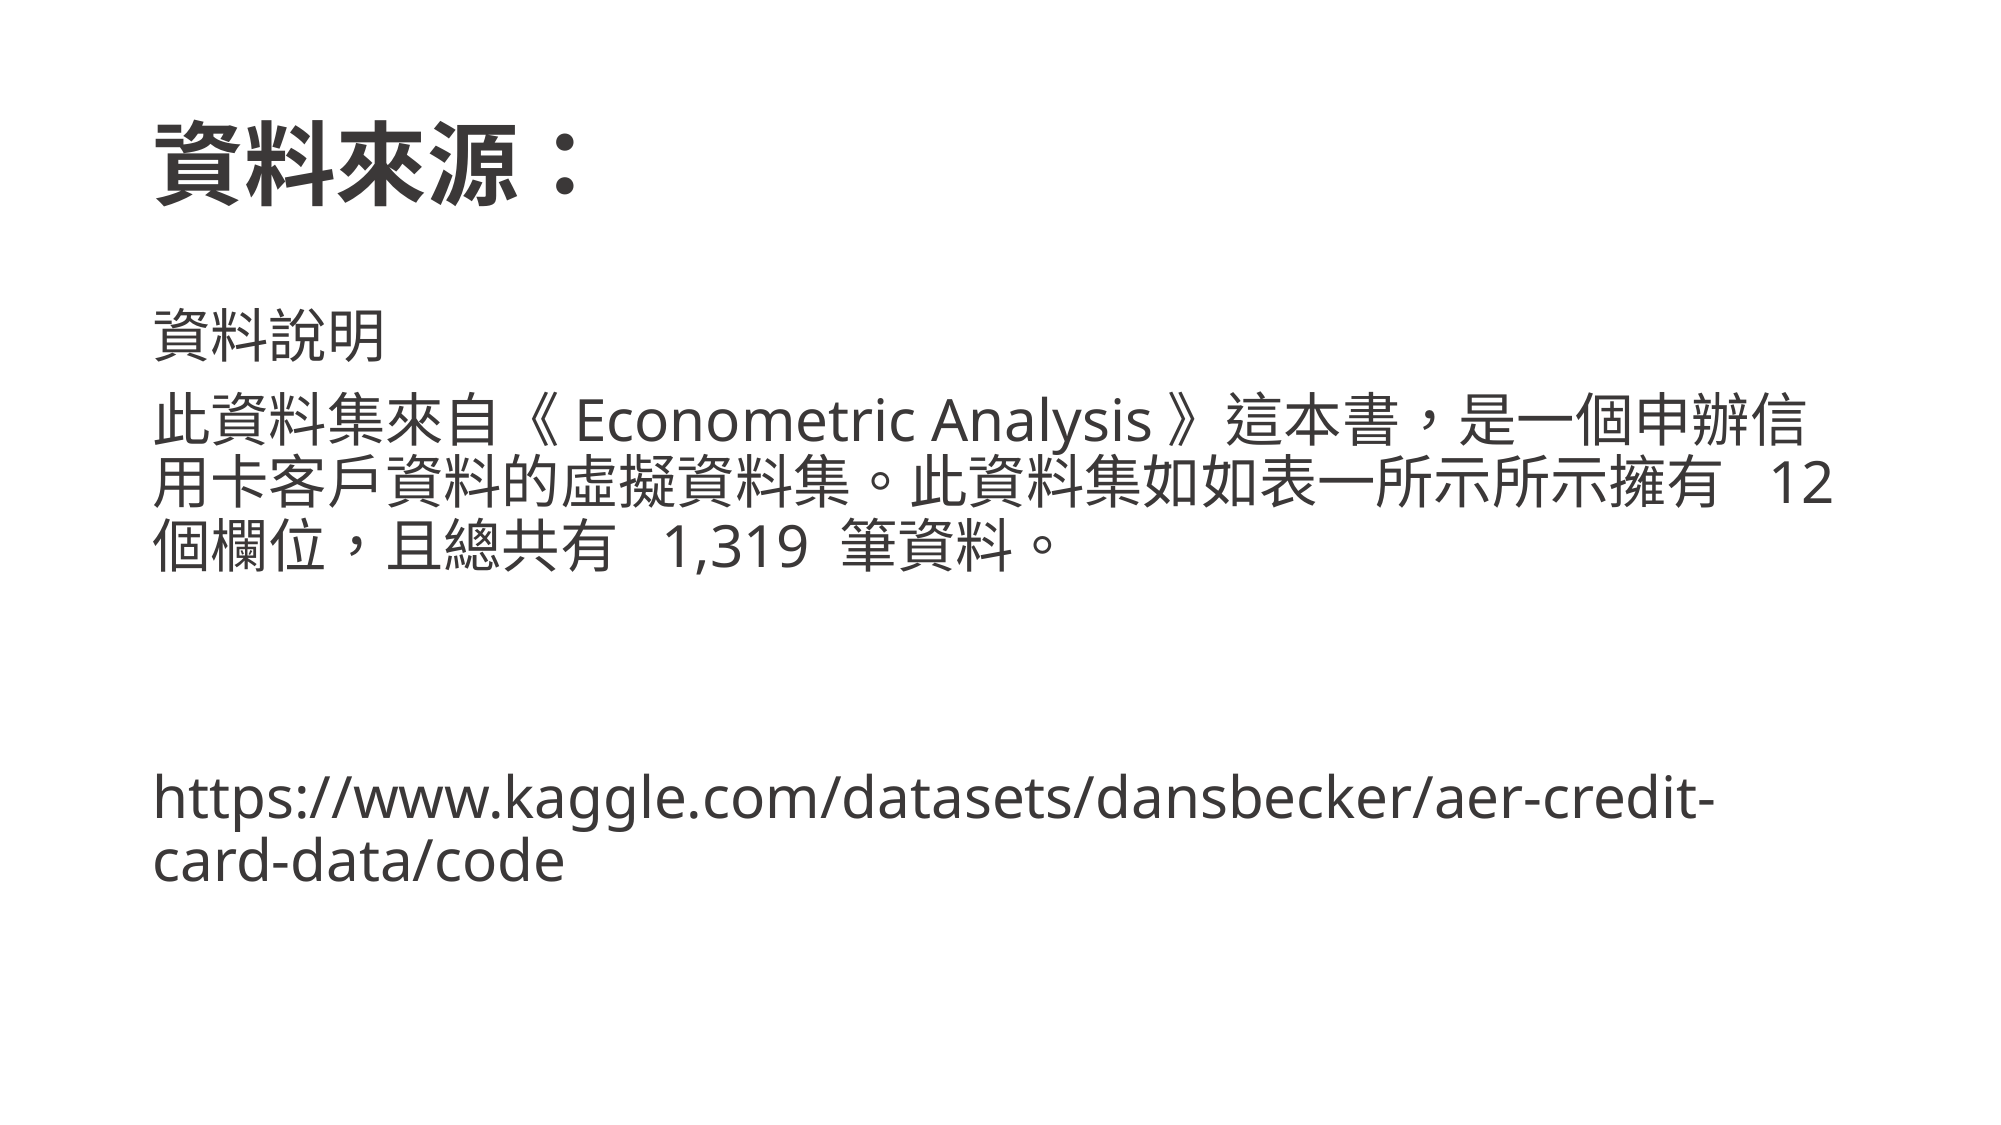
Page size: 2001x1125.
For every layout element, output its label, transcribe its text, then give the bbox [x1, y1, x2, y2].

title 資料來源： [137, 59, 1863, 278]
list 資料說明 此資料集來自《Econometric Analysis》這本書，是一個申辦信用卡客戶資料的虛擬資料集。此資料集如如表一所示所示擁有 12 個欄位，且總共有 1,319 筆資料。 https://www.kaggle.com/datasets/dansbecker/aer-credit-card-data/code [137, 299, 1863, 1014]
